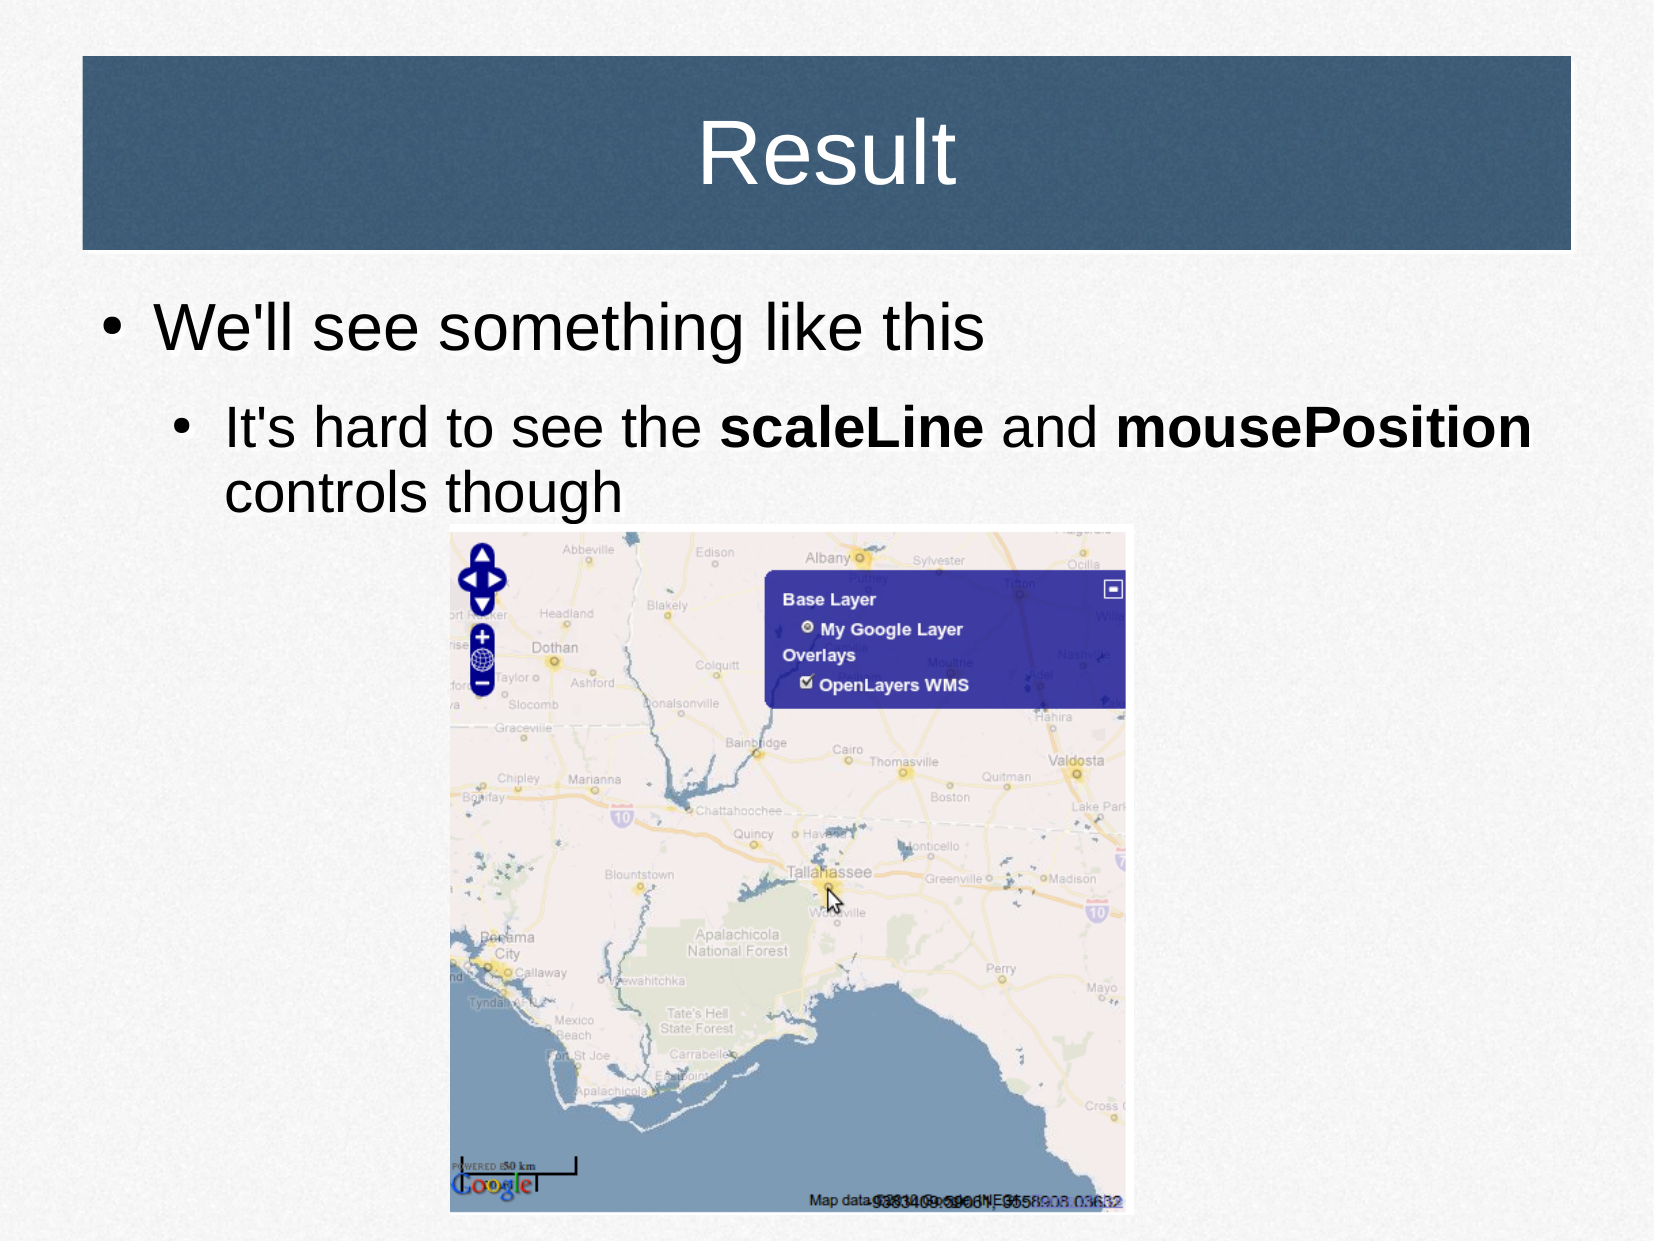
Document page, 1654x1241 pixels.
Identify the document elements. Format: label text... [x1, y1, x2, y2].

picture [0, 0, 1654, 1241]
title Result [82, 56, 1571, 250]
list We'll see something like this It's hard to see the scaleLine and mousePosition controls though [82, 290, 1571, 1109]
